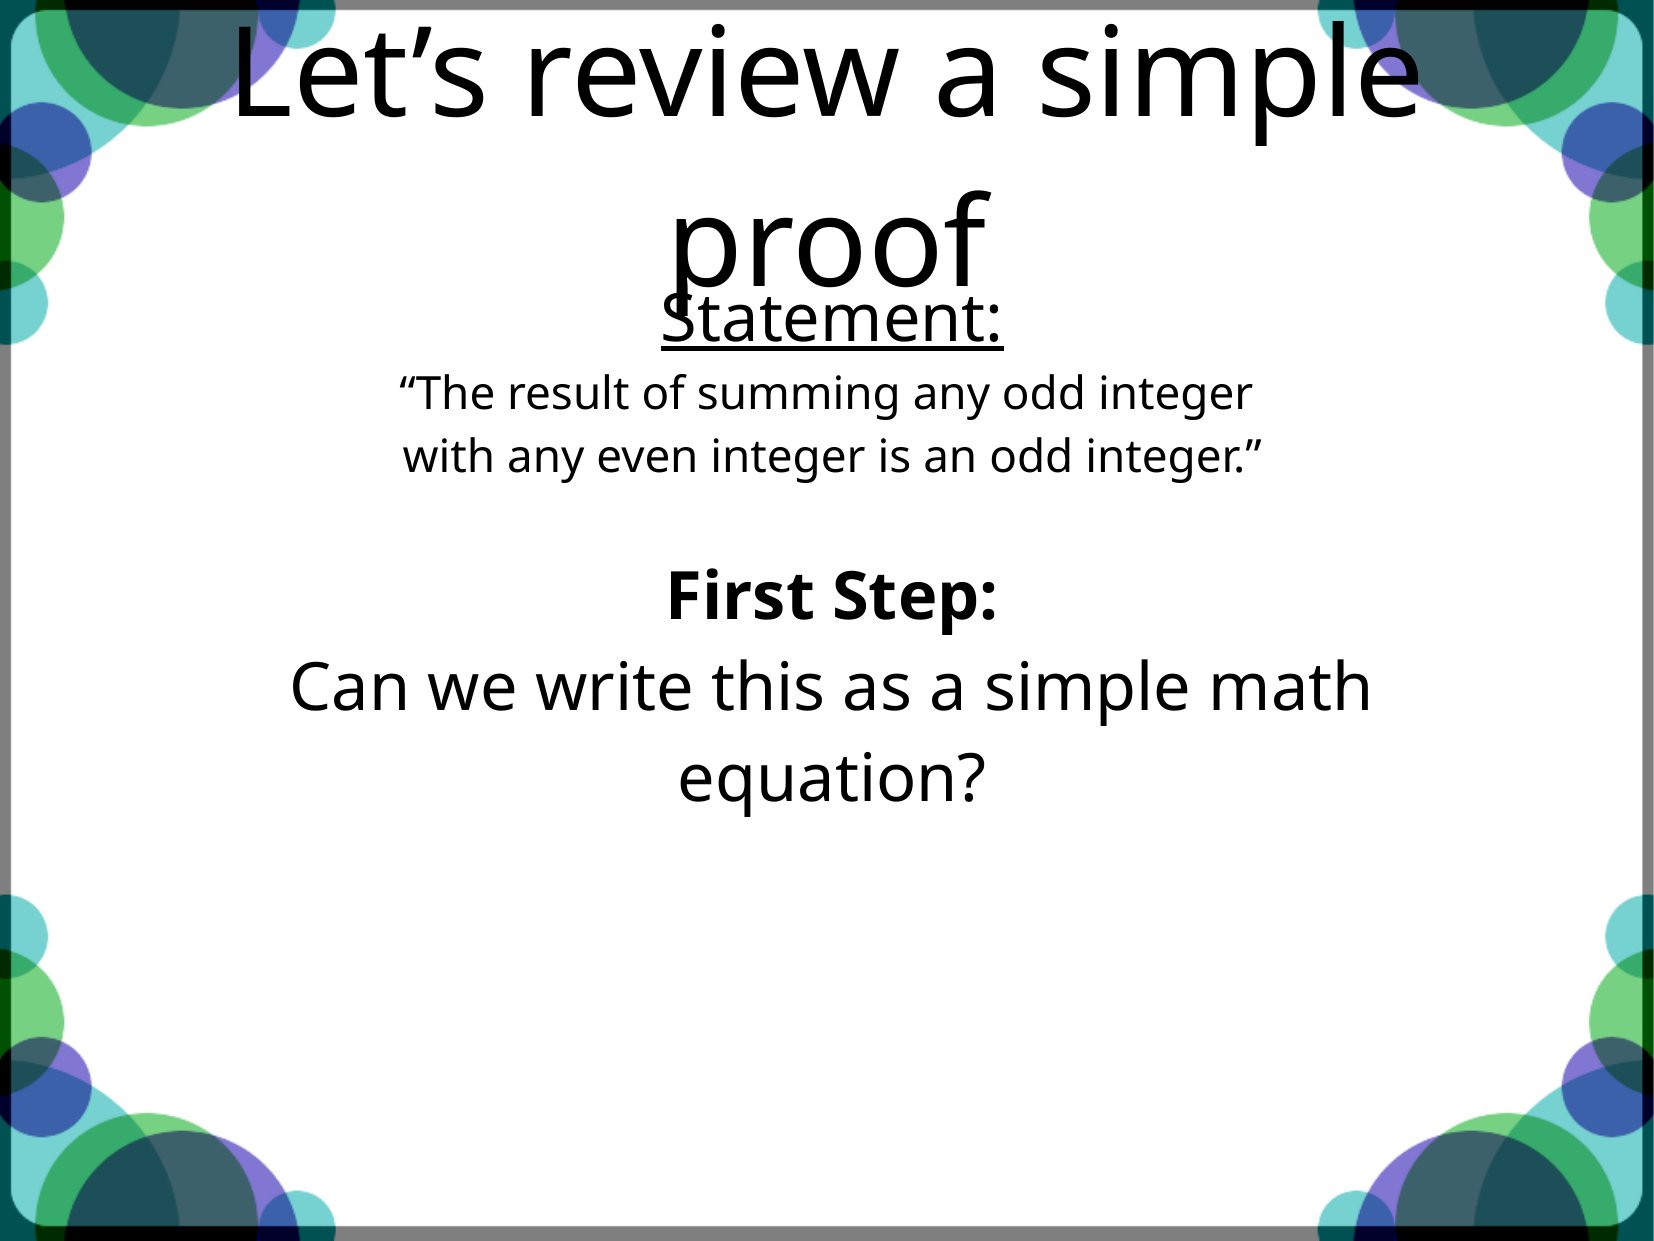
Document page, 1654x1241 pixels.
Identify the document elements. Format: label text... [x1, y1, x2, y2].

picture [0, 0, 1654, 1241]
title Let’s review a simple proof [82, 49, 1571, 257]
text_box Statement: “The result of summing any odd integer with any even integer is an odd integer.” First Step: Can we write this as a simple math equation? [135, 270, 1531, 943]
